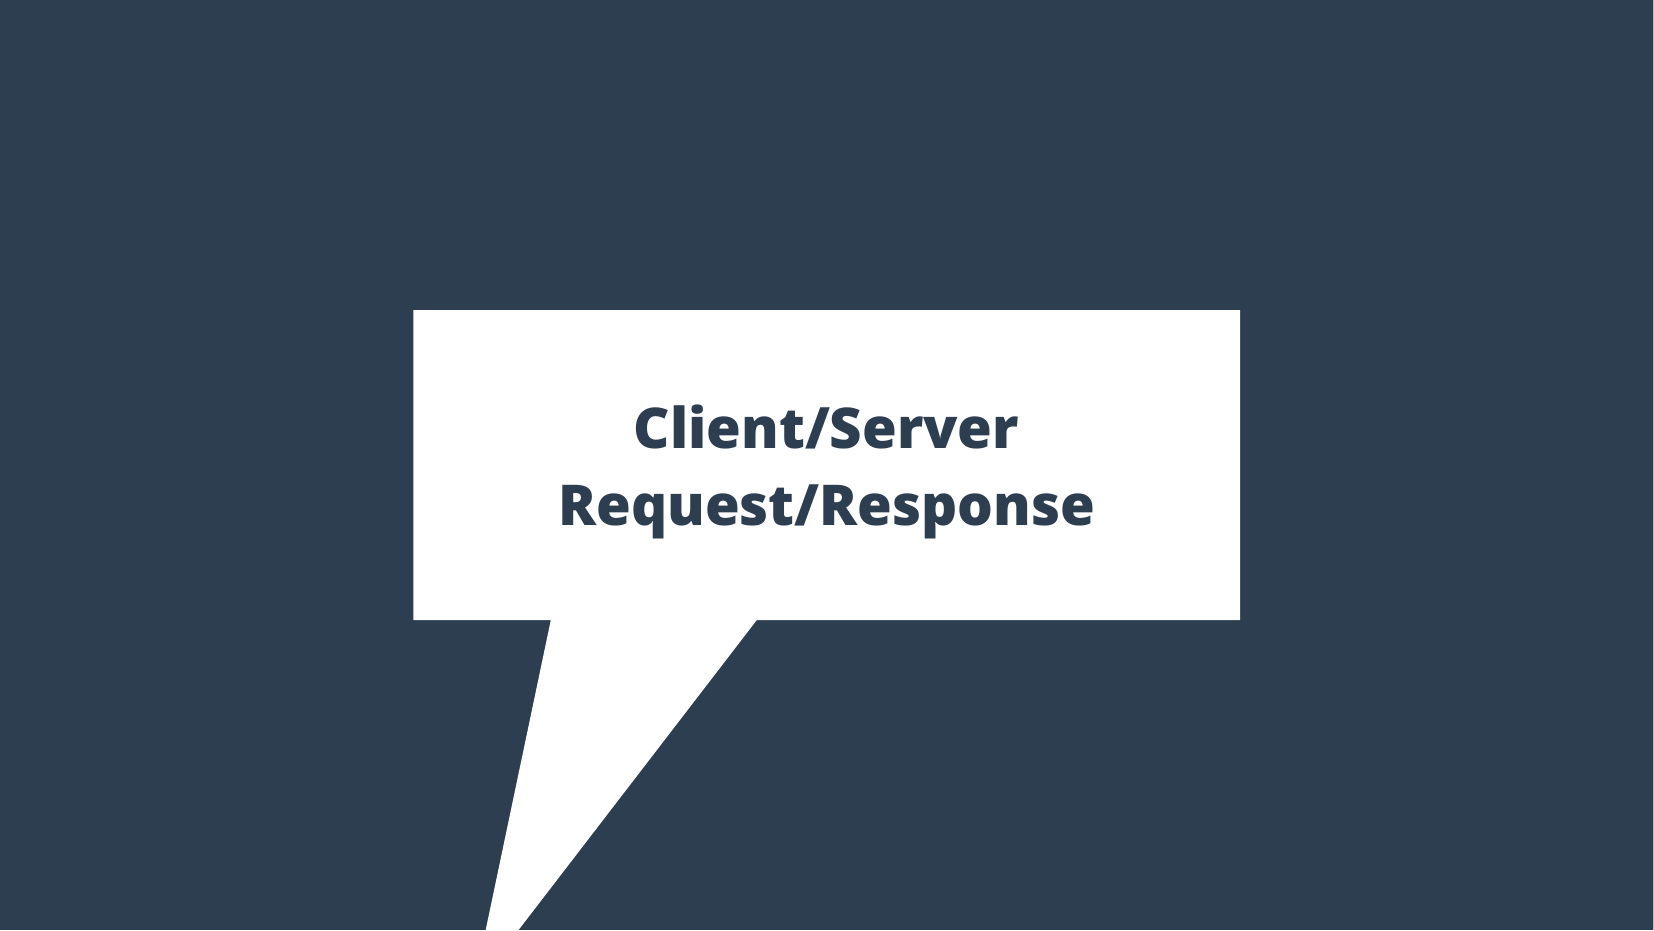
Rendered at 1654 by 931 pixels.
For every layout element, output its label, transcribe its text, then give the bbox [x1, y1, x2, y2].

title Client/Server Request/Response [442, 332, 1211, 598]
